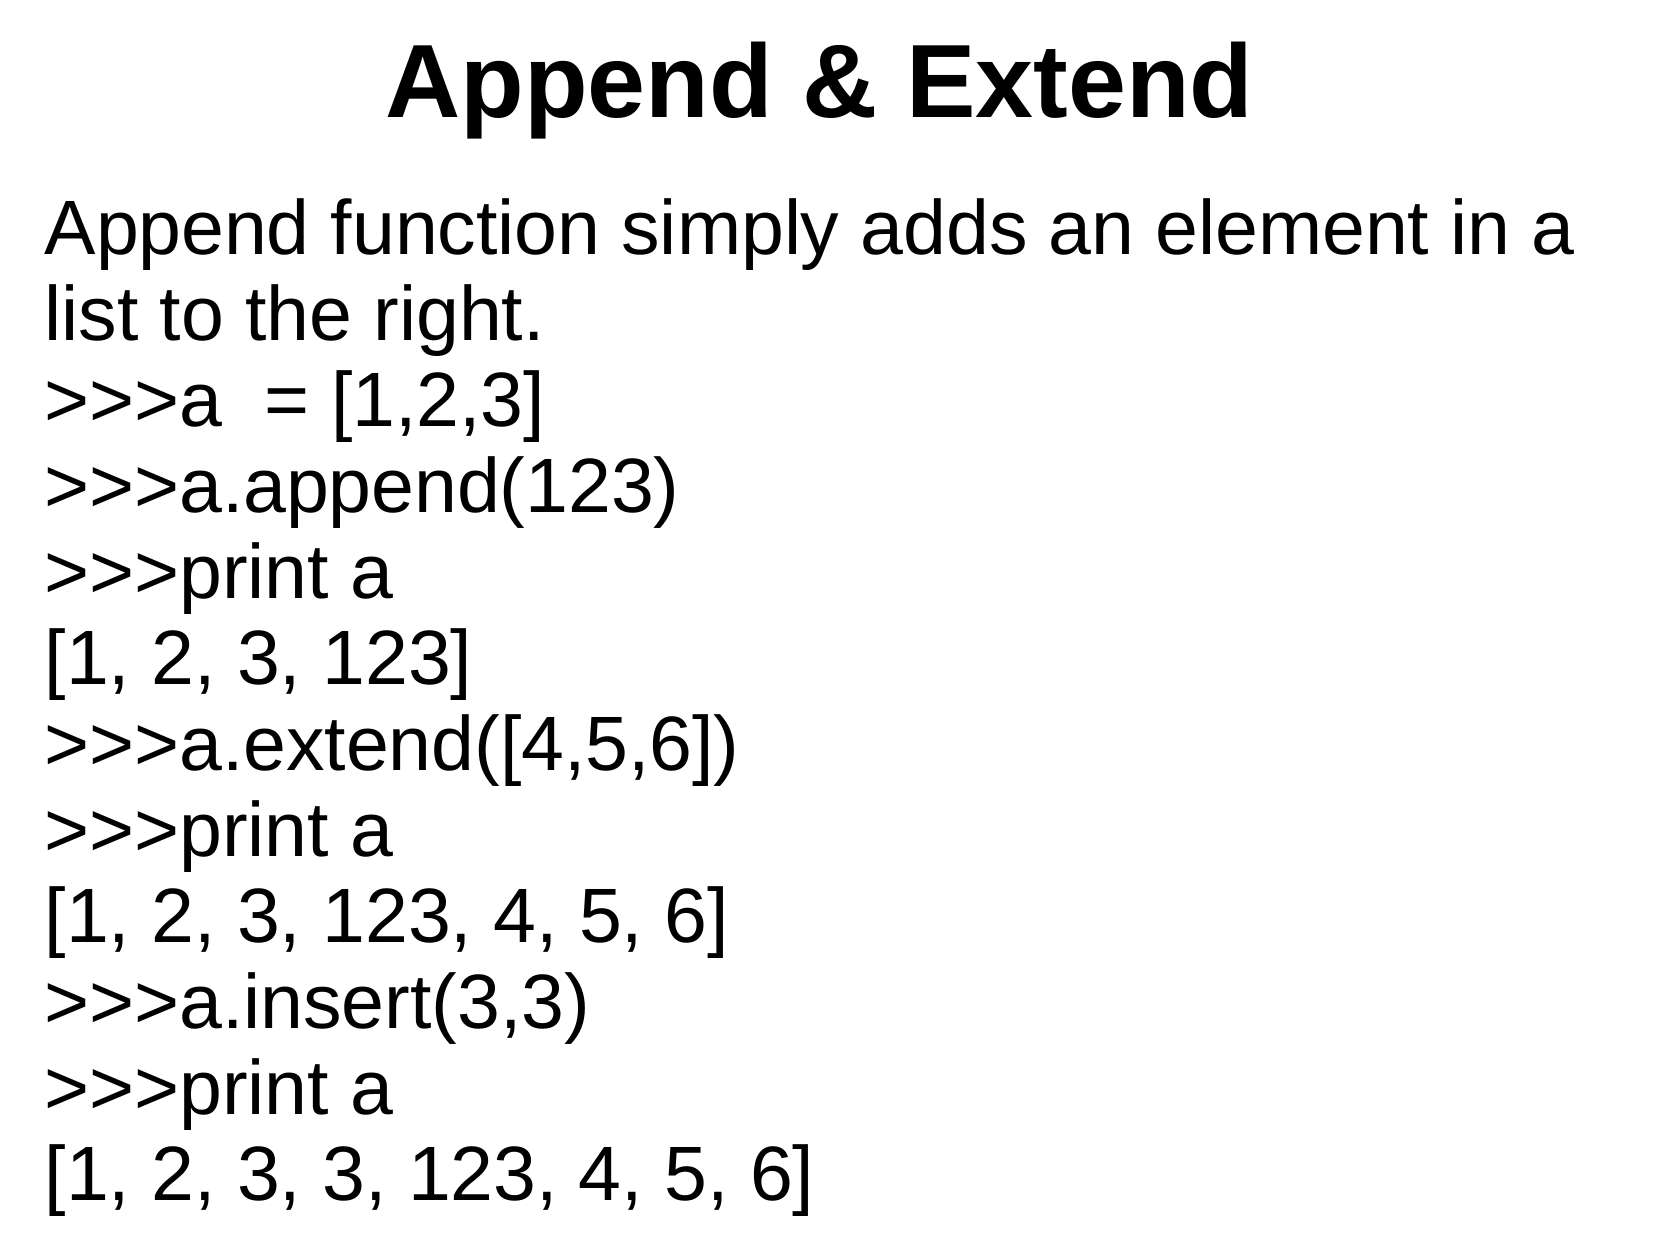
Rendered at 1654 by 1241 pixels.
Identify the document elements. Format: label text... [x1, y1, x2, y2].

text_box Append & Extend [39, 16, 1600, 177]
text_box Append function simply adds an element in a list to the right. >>>a = [1,2,3] >>>a.append(123) >>>print a [1, 2, 3, 123] >>>a.extend([4,5,6]) >>>print a [1, 2, 3, 123, 4, 5, 6] >>>a.insert(3,3) >>>print a [1, 2, 3, 3, 123, 4, 5, 6] [30, 177, 1621, 1228]
